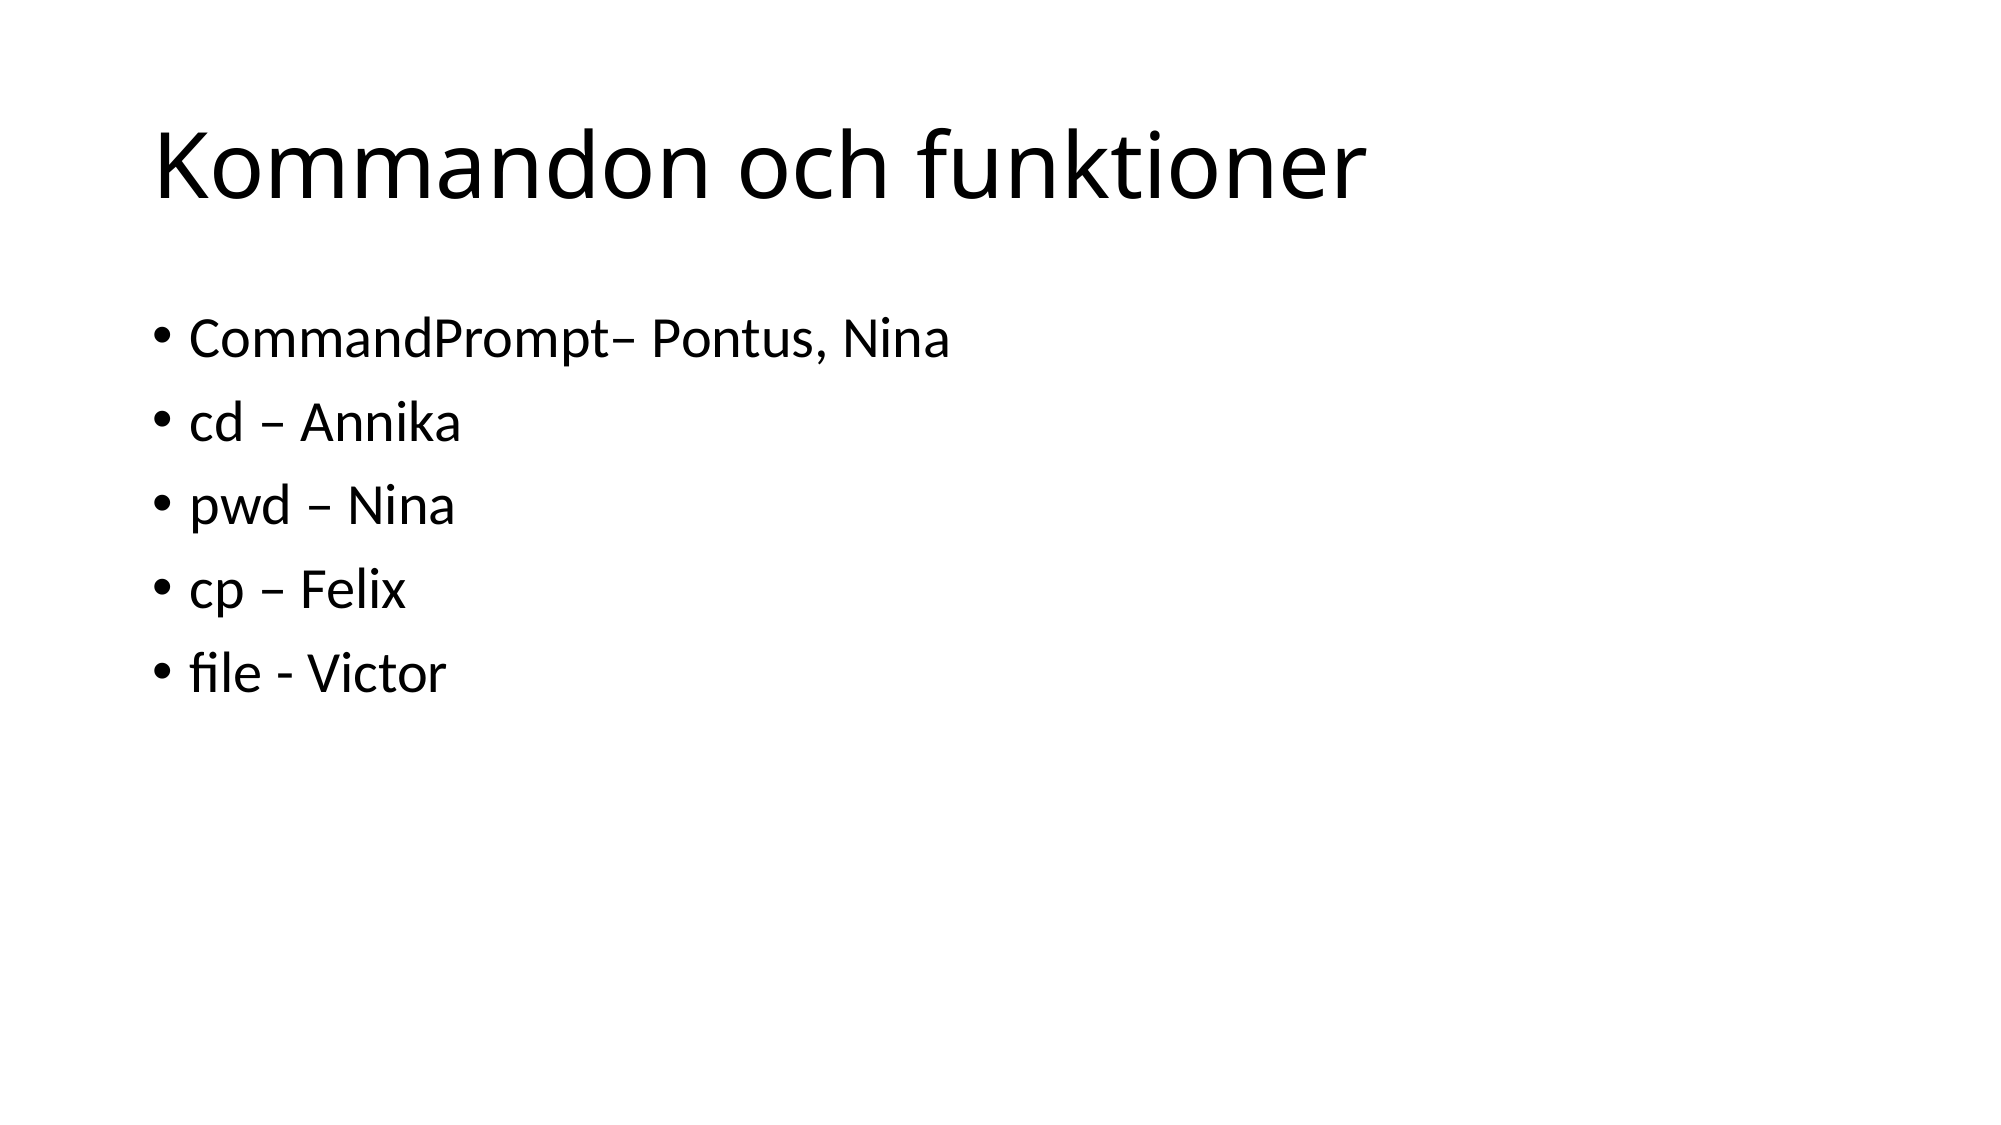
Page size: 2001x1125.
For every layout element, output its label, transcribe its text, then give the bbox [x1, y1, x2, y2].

title Kommandon och funktioner [137, 59, 1863, 278]
list CommandPrompt– Pontus, Nina cd – Annika pwd – Nina cp – Felix file - Victor [137, 299, 1836, 1014]
